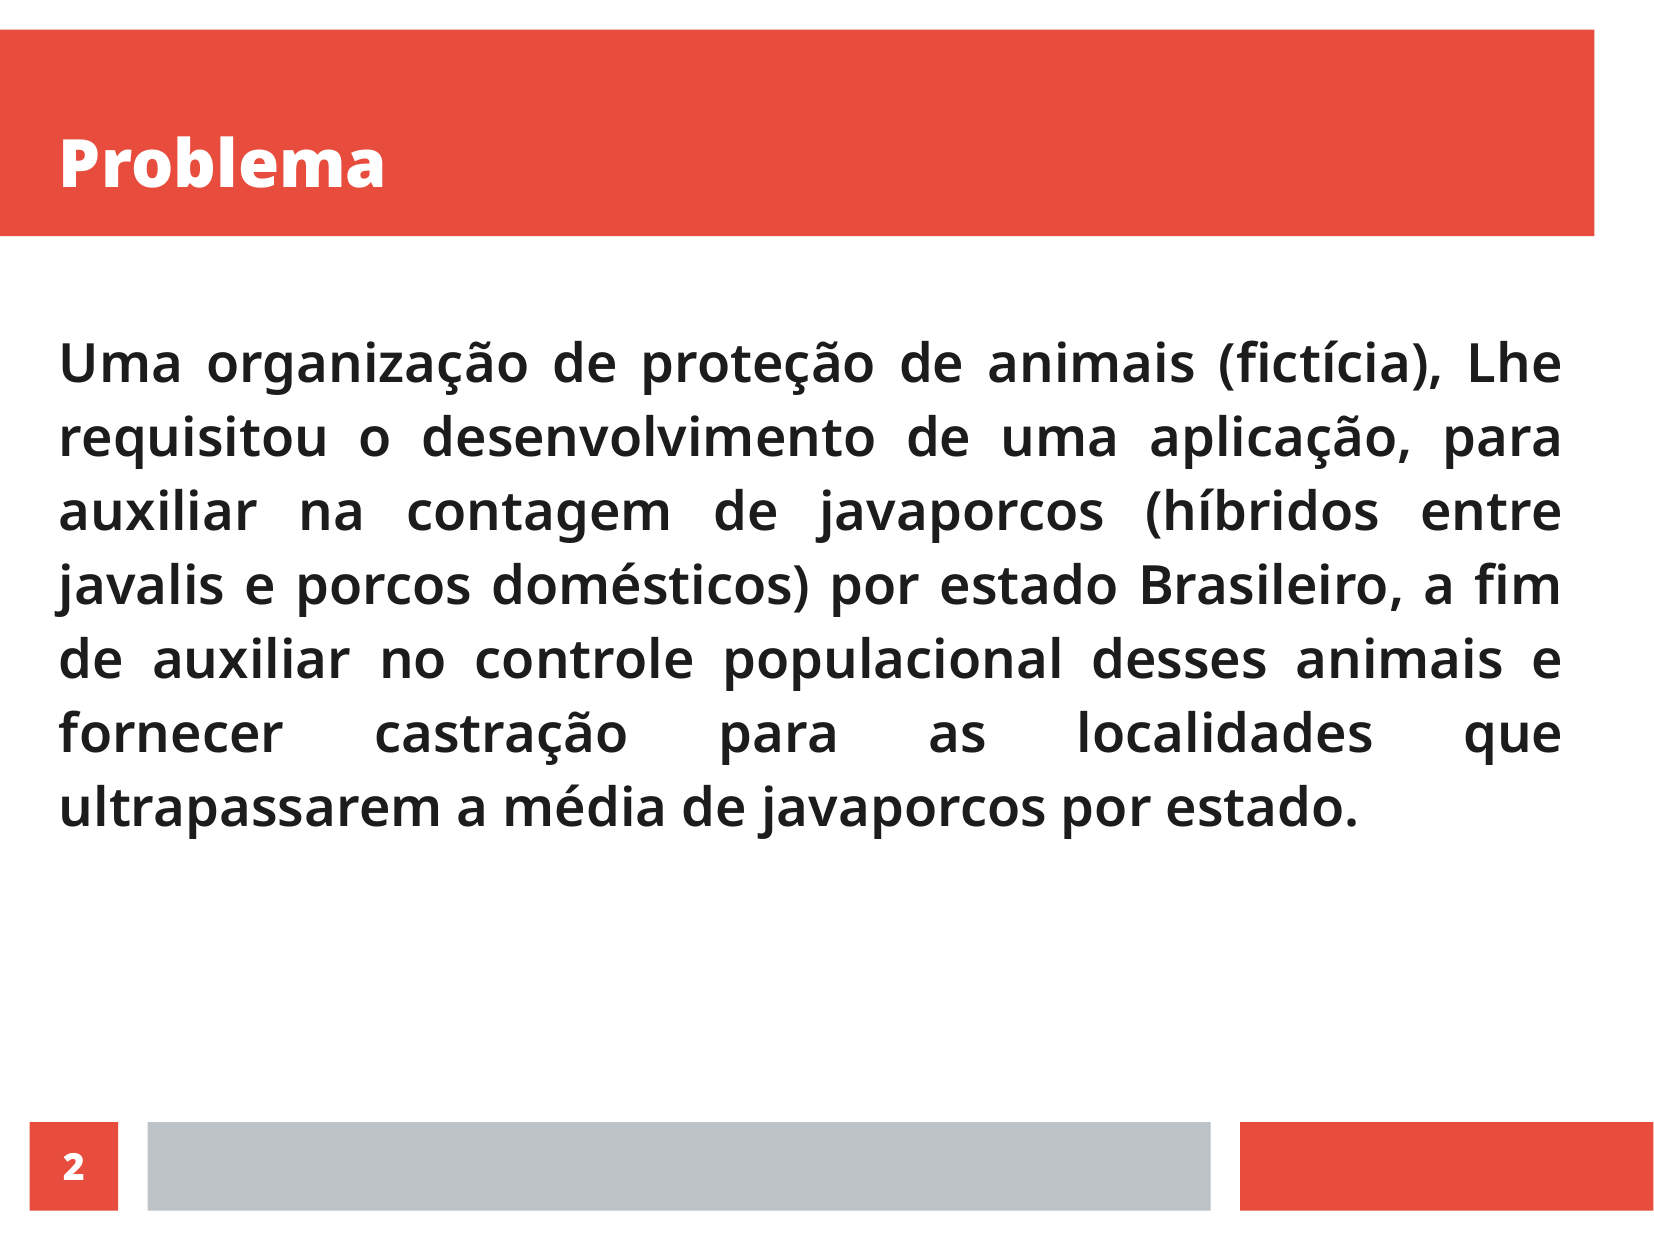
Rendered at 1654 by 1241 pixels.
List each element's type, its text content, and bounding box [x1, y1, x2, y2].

title Problema [59, 59, 1595, 207]
list Uma organização de proteção de animais (fictícia), Lhe requisitou o desenvolvimento de uma aplicação, para auxiliar na contagem de javaporcos (híbridos entre javalis e porcos domésticos) por estado Brasileiro, a fim de auxiliar no controle populacional desses animais e fornecer castração para as localidades que ultrapassarem a média de javaporcos por estado. [59, 324, 1565, 1093]
